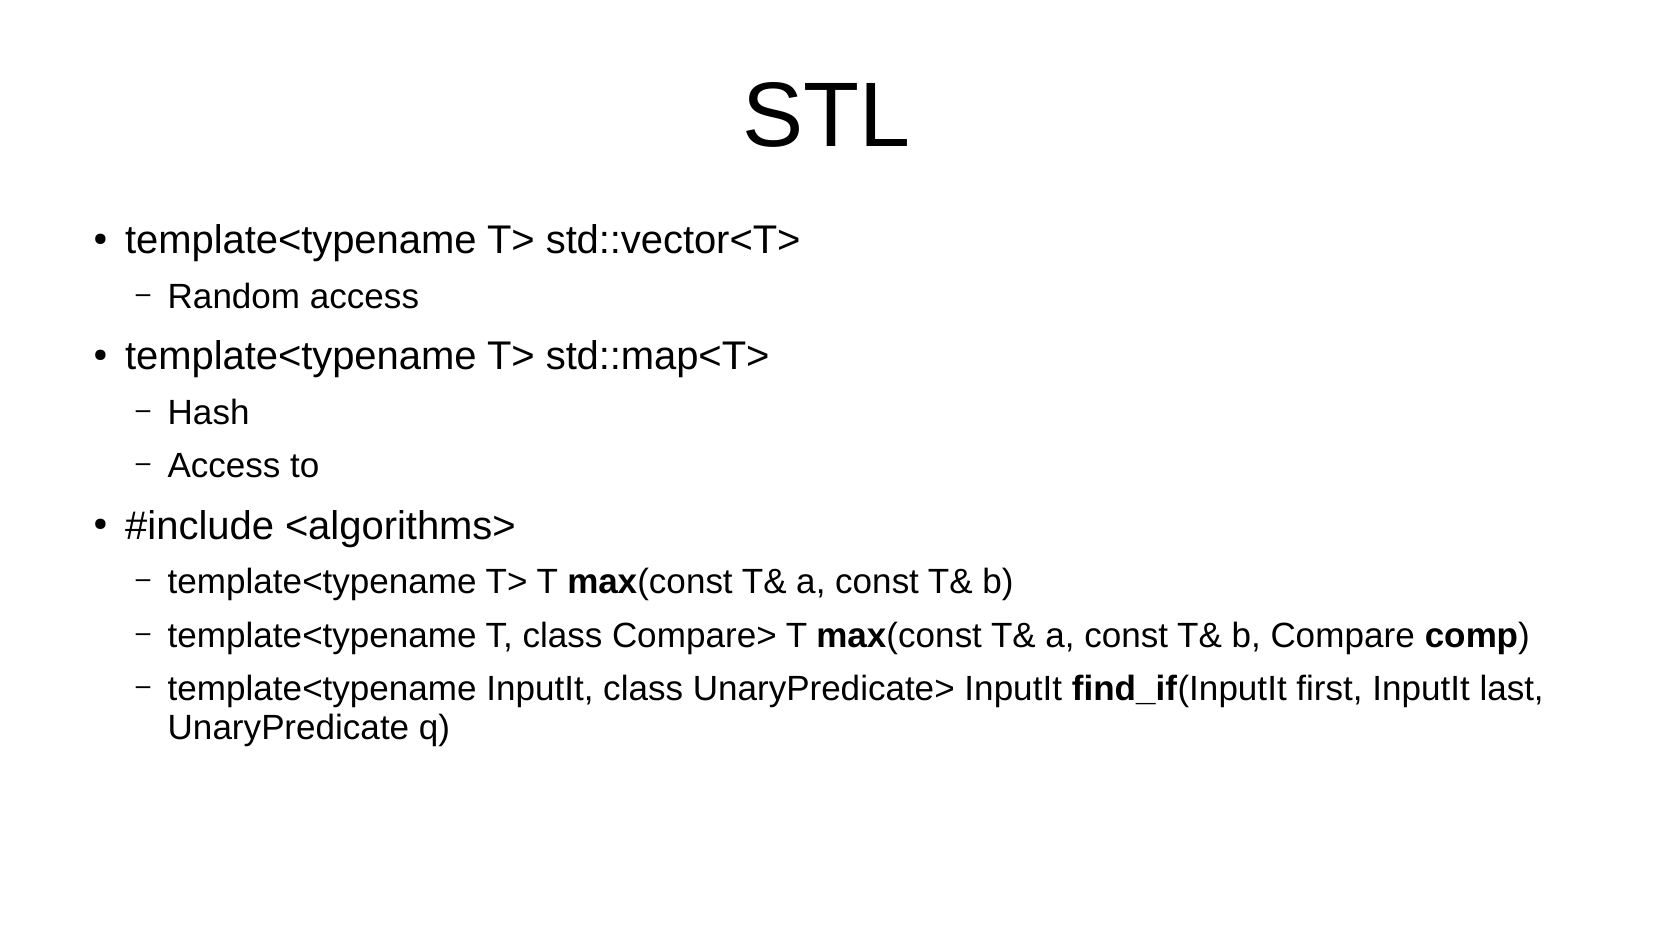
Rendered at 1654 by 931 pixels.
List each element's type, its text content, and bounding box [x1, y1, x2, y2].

list template<typename T> std::vector<T> Random access template<typename T> std::map<T> Hash Access to #include <algorithms> template<typename T> T max(const T& a, const T& b) template<typename T, class Compare> T max(const T& a, const T& b, Compare comp) template<typename InputIt, class UnaryPredicate> InputIt find_if(InputIt first, InputIt last, UnaryPredicate q) [82, 217, 1571, 758]
title STL [82, 37, 1571, 193]
